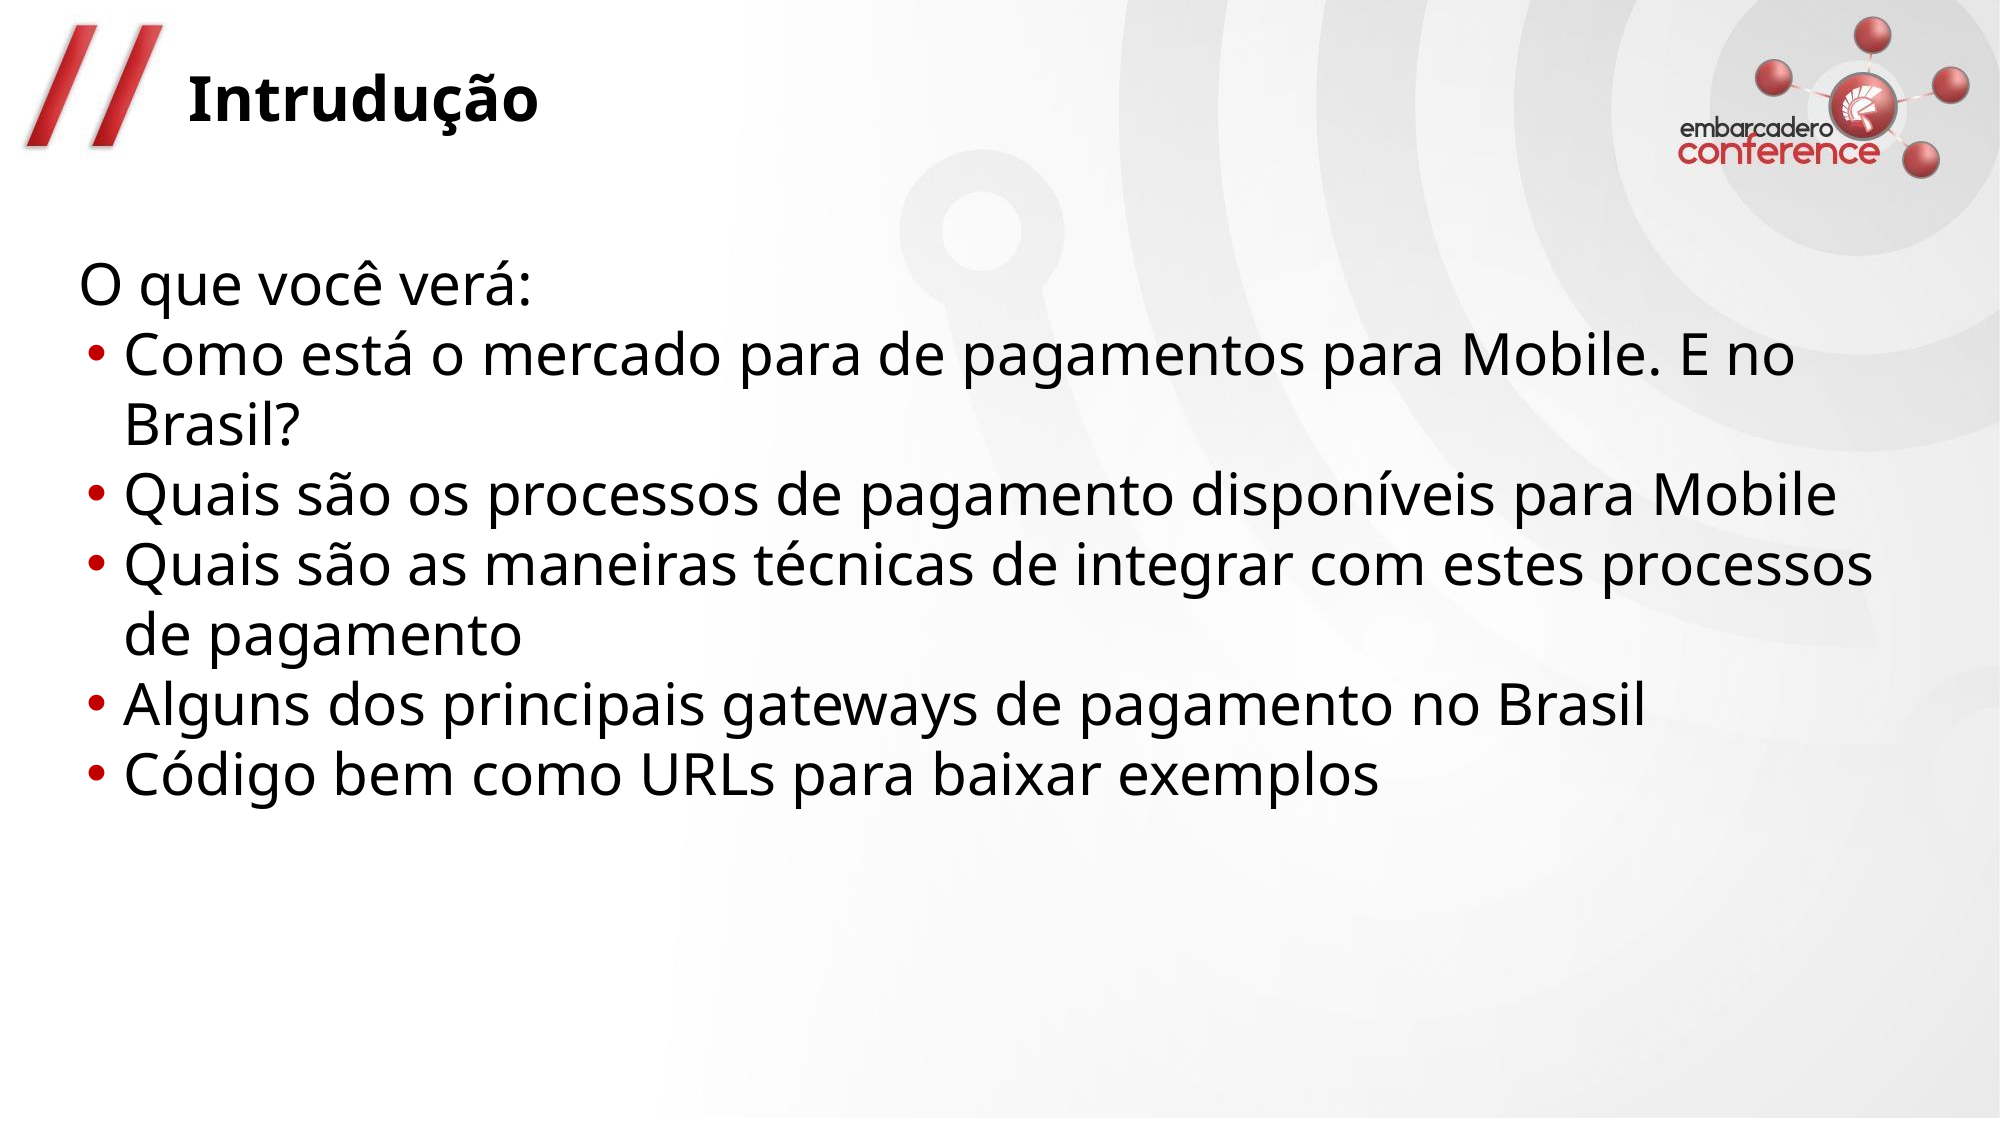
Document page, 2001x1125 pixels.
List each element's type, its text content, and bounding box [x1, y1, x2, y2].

title Intrudução [174, 49, 1636, 145]
list O que você verá: Como está o mercado para de pagamentos para Mobile. E no Brasil? Quais são os processos de pagamento disponíveis para Mobile Quais são as maneiras técnicas de integrar com estes processos de pagamento Alguns dos principais gateways de pagamento no Brasil Código bem como URLs para baixar exemplos [33, 232, 1970, 1100]
picture [0, 0, 2000, 1118]
